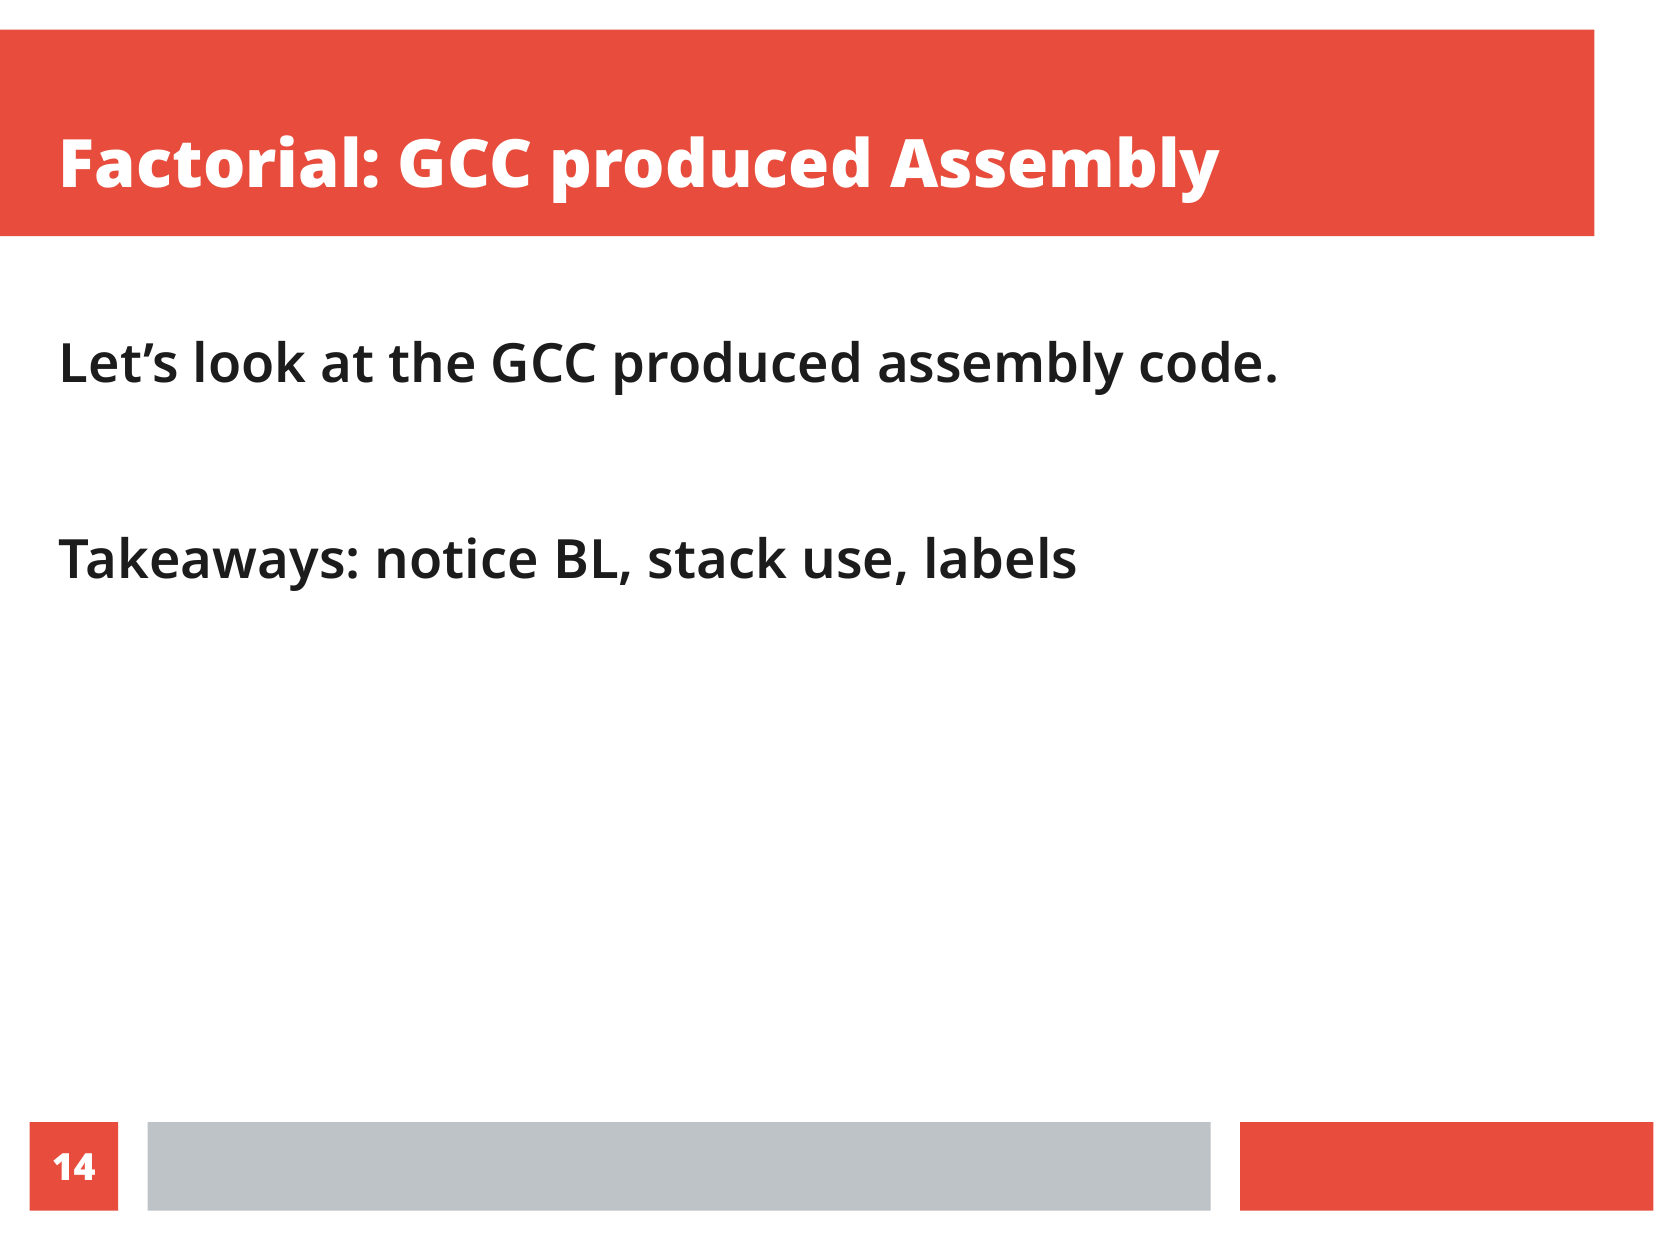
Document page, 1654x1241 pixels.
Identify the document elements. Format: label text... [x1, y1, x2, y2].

title Factorial: GCC produced Assembly [59, 59, 1595, 207]
list Let’s look at the GCC produced assembly code. Takeaways: notice BL, stack use, labels [59, 324, 1565, 1093]
